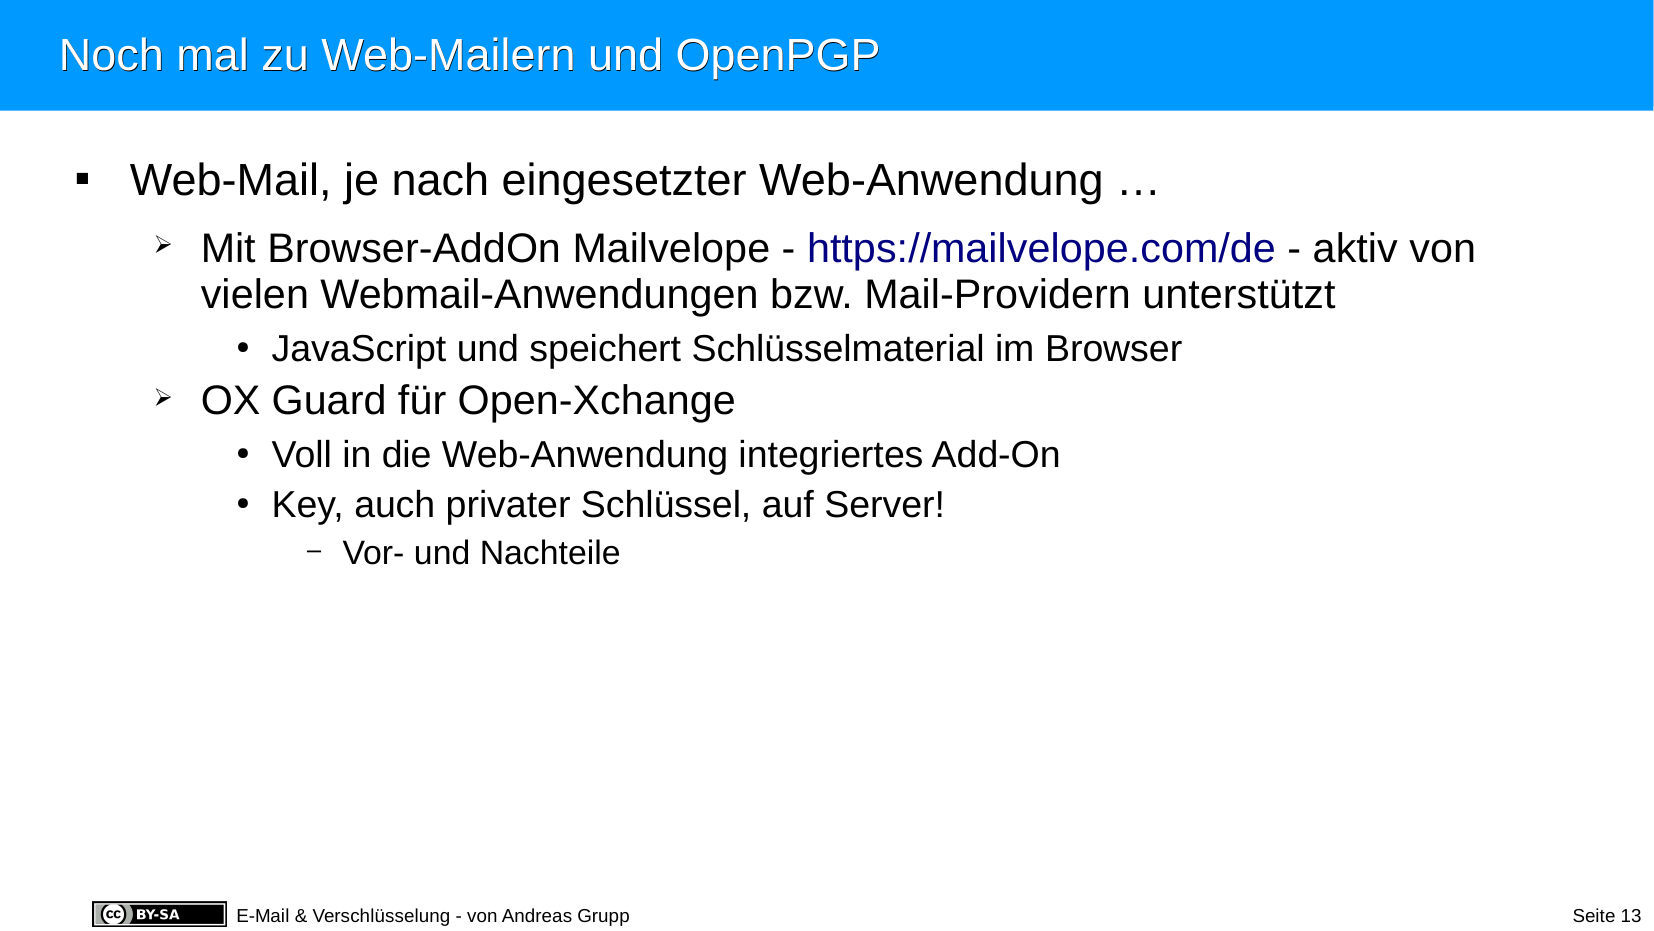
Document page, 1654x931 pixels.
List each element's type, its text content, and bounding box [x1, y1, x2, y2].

picture [92, 901, 227, 927]
list Web-Mail, je nach eingesetzter Web-Anwendung … Mit Browser-AddOn Mailvelope - https://mailvelope.com/de - aktiv von vielen Webmail-Anwendungen bzw. Mail-Providern unterstützt JavaScript und speichert Schlüsselmaterial im Browser OX Guard für Open-Xchange Voll in die Web-Anwendung integriertes Add-On Key, auch privater Schlüssel, auf Server! Vor- und Nachteile [59, 154, 1595, 832]
title Noch mal zu Web-Mailern und OpenPGP [59, 21, 1506, 89]
